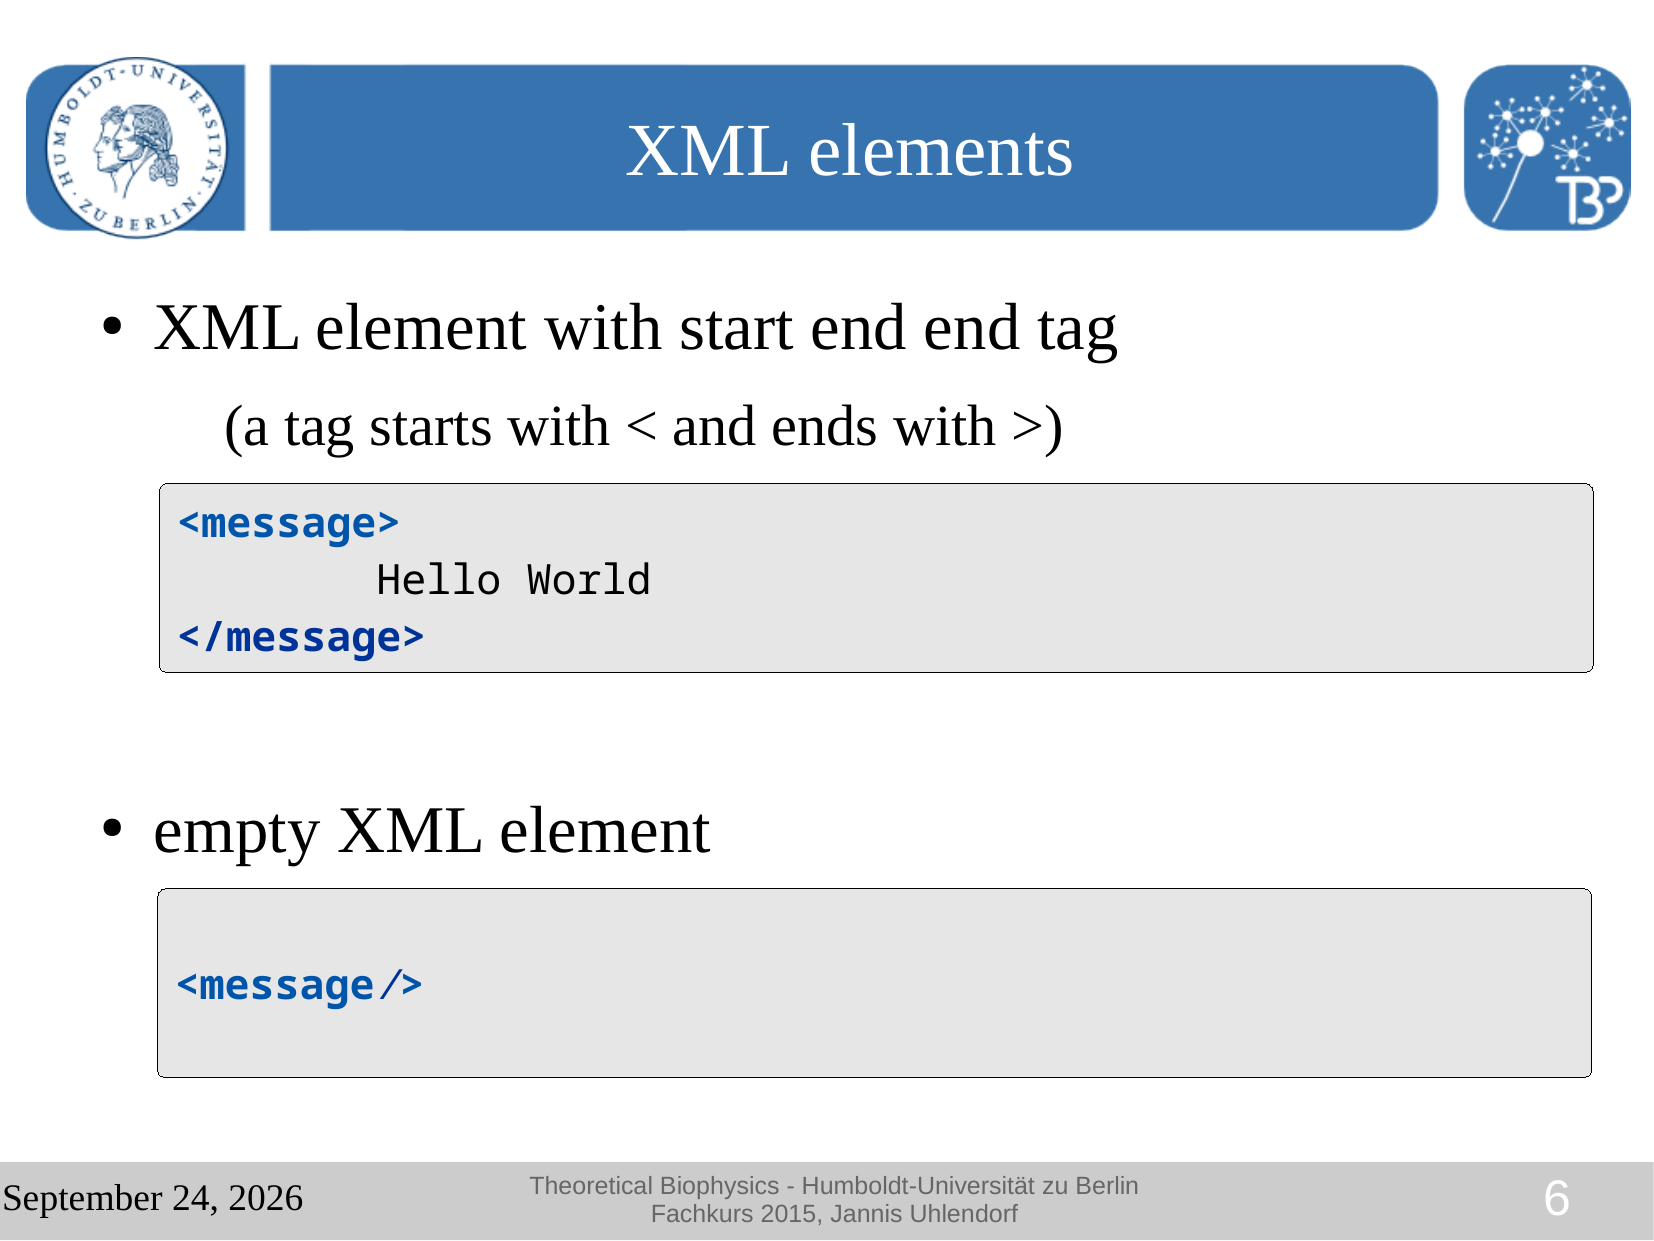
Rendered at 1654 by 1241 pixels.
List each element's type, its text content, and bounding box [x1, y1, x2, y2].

list XML element with start end end tag (a tag starts with < and ends with >) empty XML element [82, 290, 1571, 1010]
picture [26, 57, 1631, 248]
text_box <message> Hello World </message> [159, 483, 1594, 673]
title XML elements [266, 74, 1434, 227]
text_box <message/> [157, 888, 1592, 1078]
